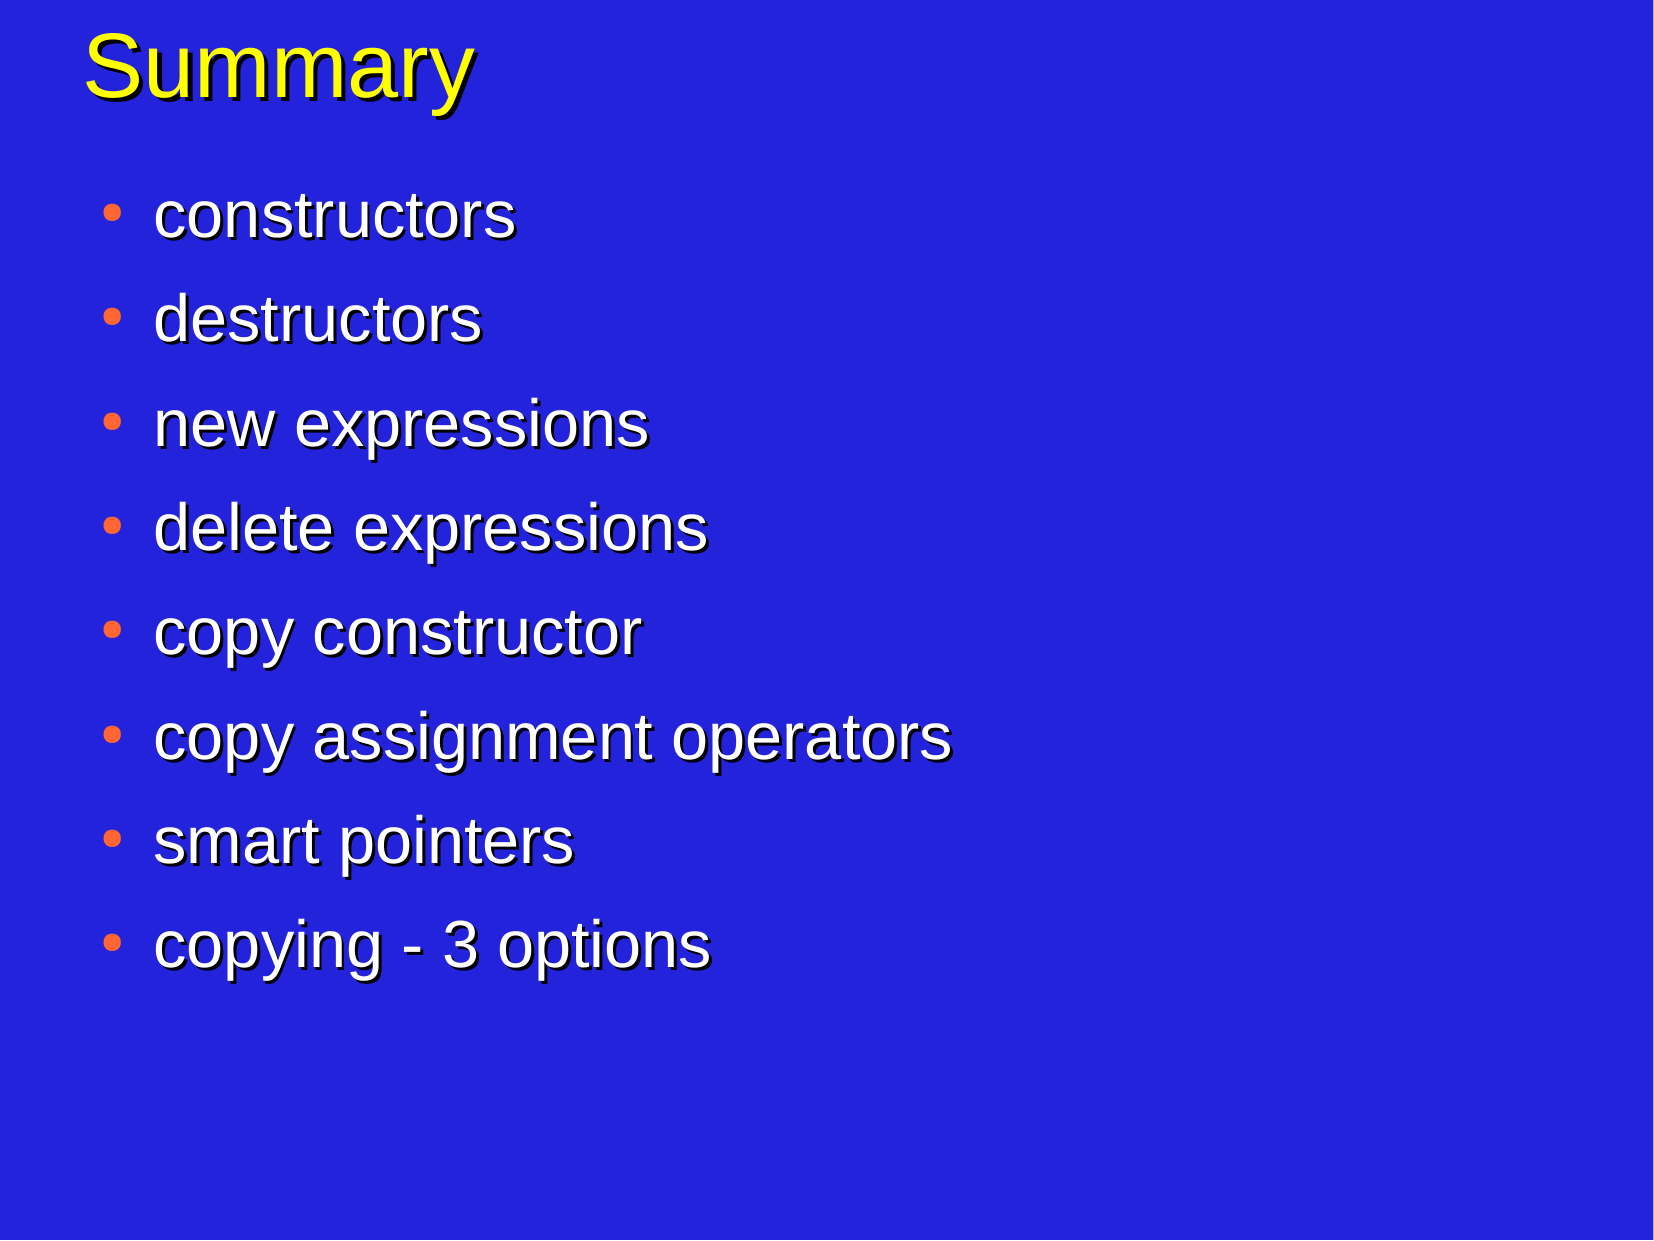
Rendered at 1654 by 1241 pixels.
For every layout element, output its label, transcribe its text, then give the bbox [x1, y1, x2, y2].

title Summary [82, 2, 1571, 130]
list constructors destructors new expressions delete expressions copy constructor copy assignment operators smart pointers copying - 3 options [82, 177, 1571, 1182]
